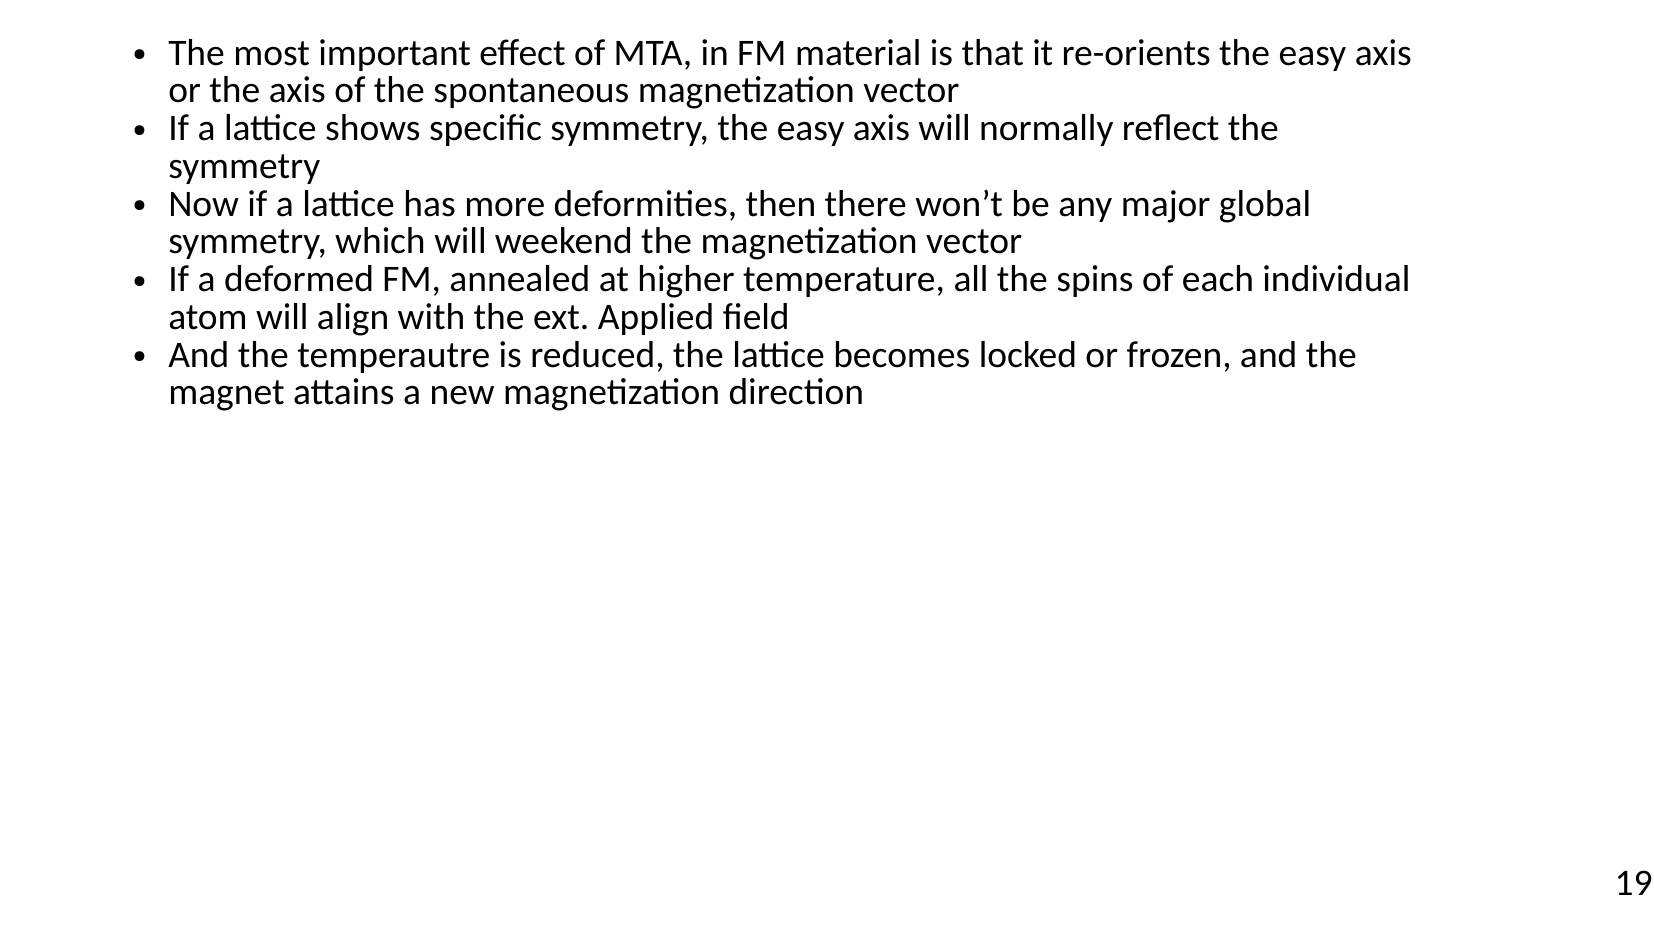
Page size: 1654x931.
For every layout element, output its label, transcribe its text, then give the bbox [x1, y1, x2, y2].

text_box The most important effect of MTA, in FM material is that it re-orients the easy axis or the axis of the spontaneous magnetization vector If a lattice shows specific symmetry, the easy axis will normally reflect the symmetry Now if a lattice has more deformities, then there won’t be any major global symmetry, which will weekend the magnetization vector If a deformed FM, annealed at higher temperature, all the spins of each individual atom will align with the ext. Applied field And the temperautre is reduced, the lattice becomes locked or frozen, and the magnet attains a new magnetization direction [118, 29, 1447, 422]
text_box <number> [1479, 860, 1654, 931]
